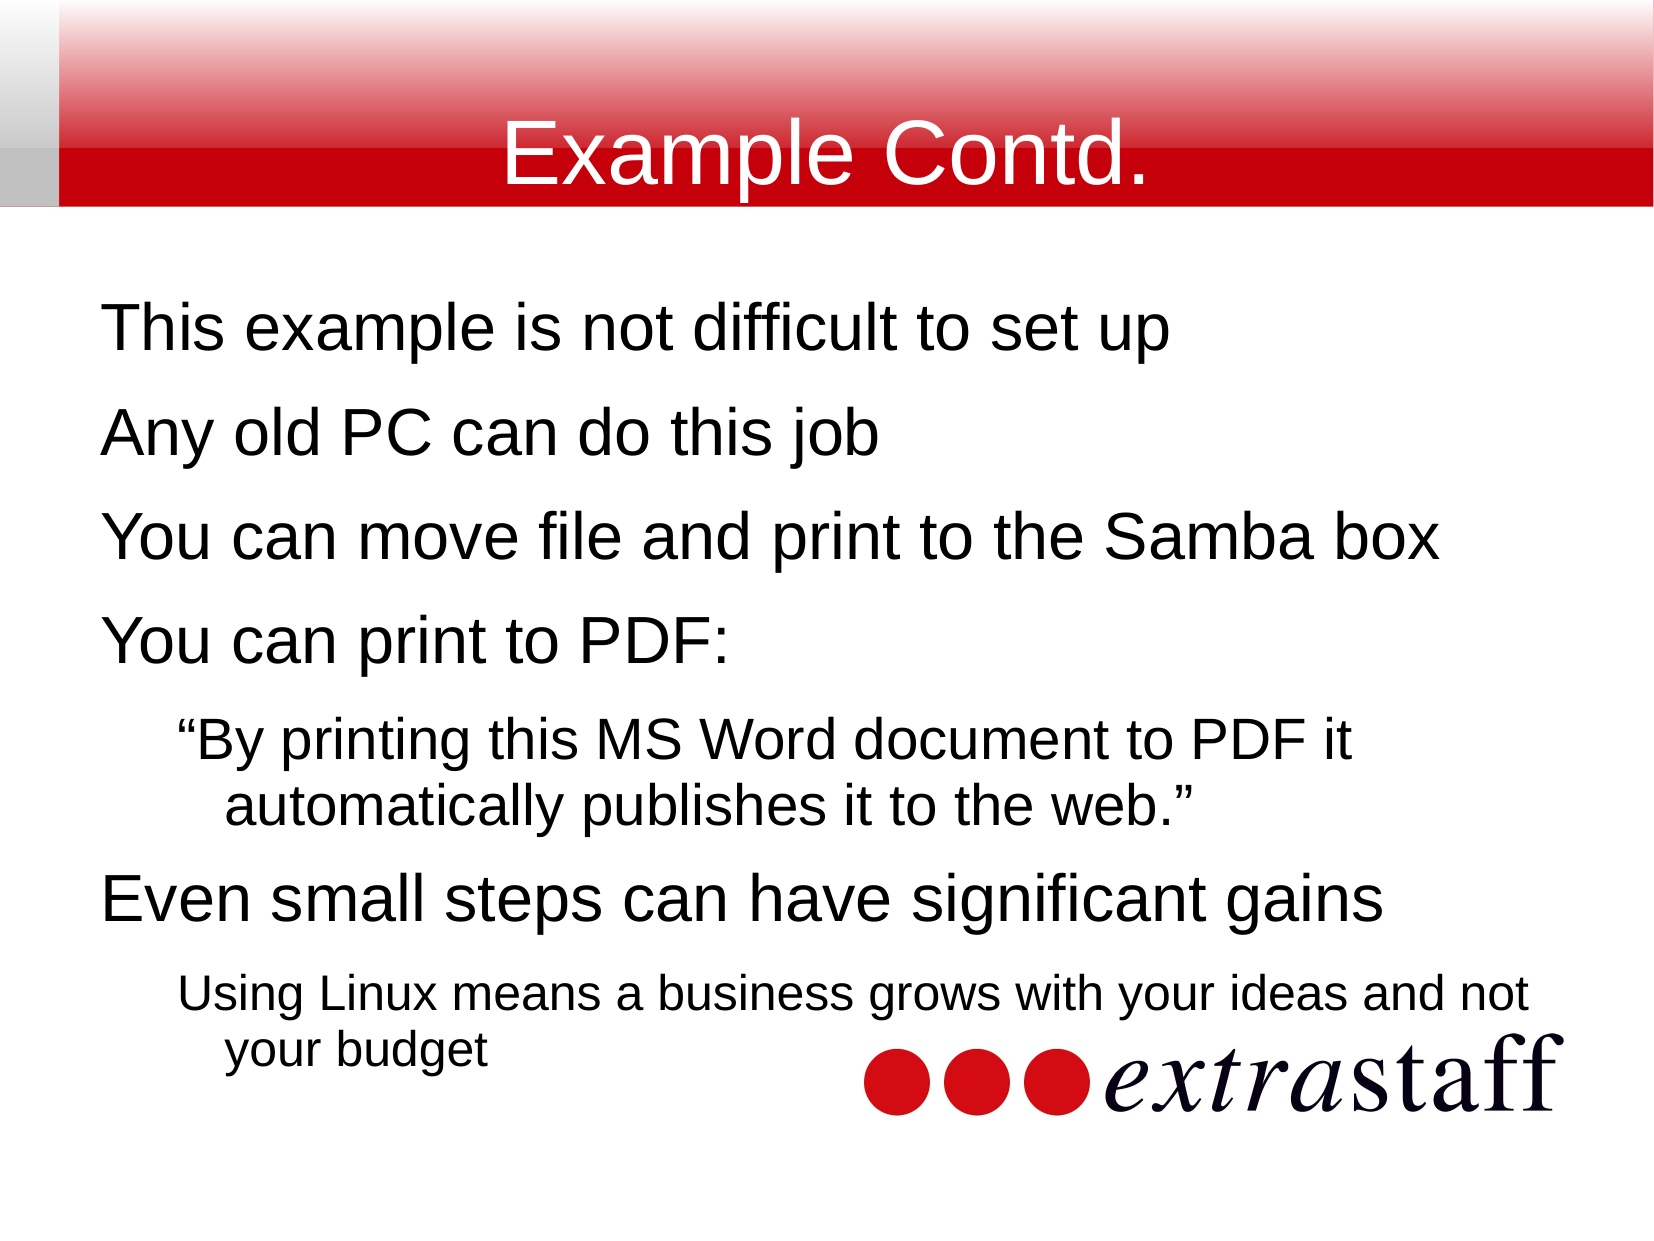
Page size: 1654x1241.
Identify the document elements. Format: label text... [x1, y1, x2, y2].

picture [863, 1094, 1565, 1116]
list This example is not difficult to set up Any old PC can do this job You can move file and print to the Samba box You can print to PDF: “By printing this MS Word document to PDF it automatically publishes it to the web.” Even small steps can have significant gains Using Linux means a business grows with your ideas and not your budget [82, 290, 1571, 1094]
title Example Contd. [82, 56, 1571, 250]
